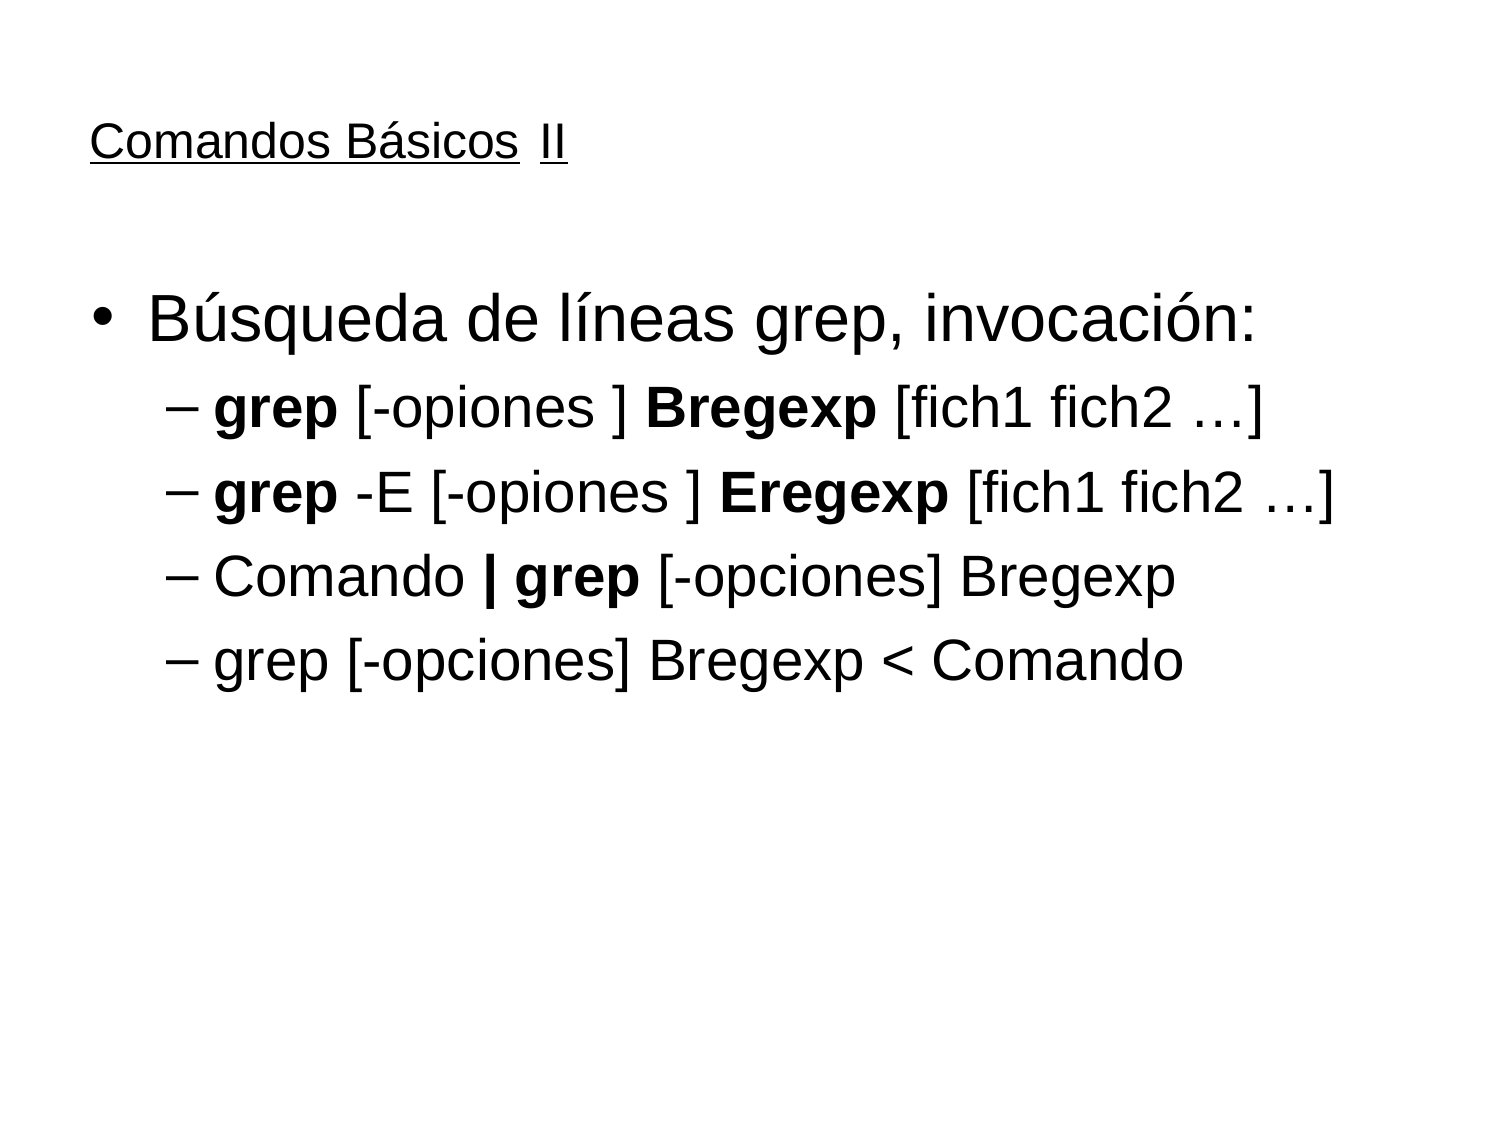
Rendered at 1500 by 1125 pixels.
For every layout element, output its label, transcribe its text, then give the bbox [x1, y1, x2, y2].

title Comandos Básicos II [75, 45, 1426, 233]
list Búsqueda de líneas grep, invocación: grep [-opiones ] Bregexp [fich1 fich2 …] grep -E [-opiones ] Eregexp [fich1 fich2 …] Comando | grep [-opciones] Bregexp grep [-opciones] Bregexp < Comando [76, 267, 1427, 1010]
